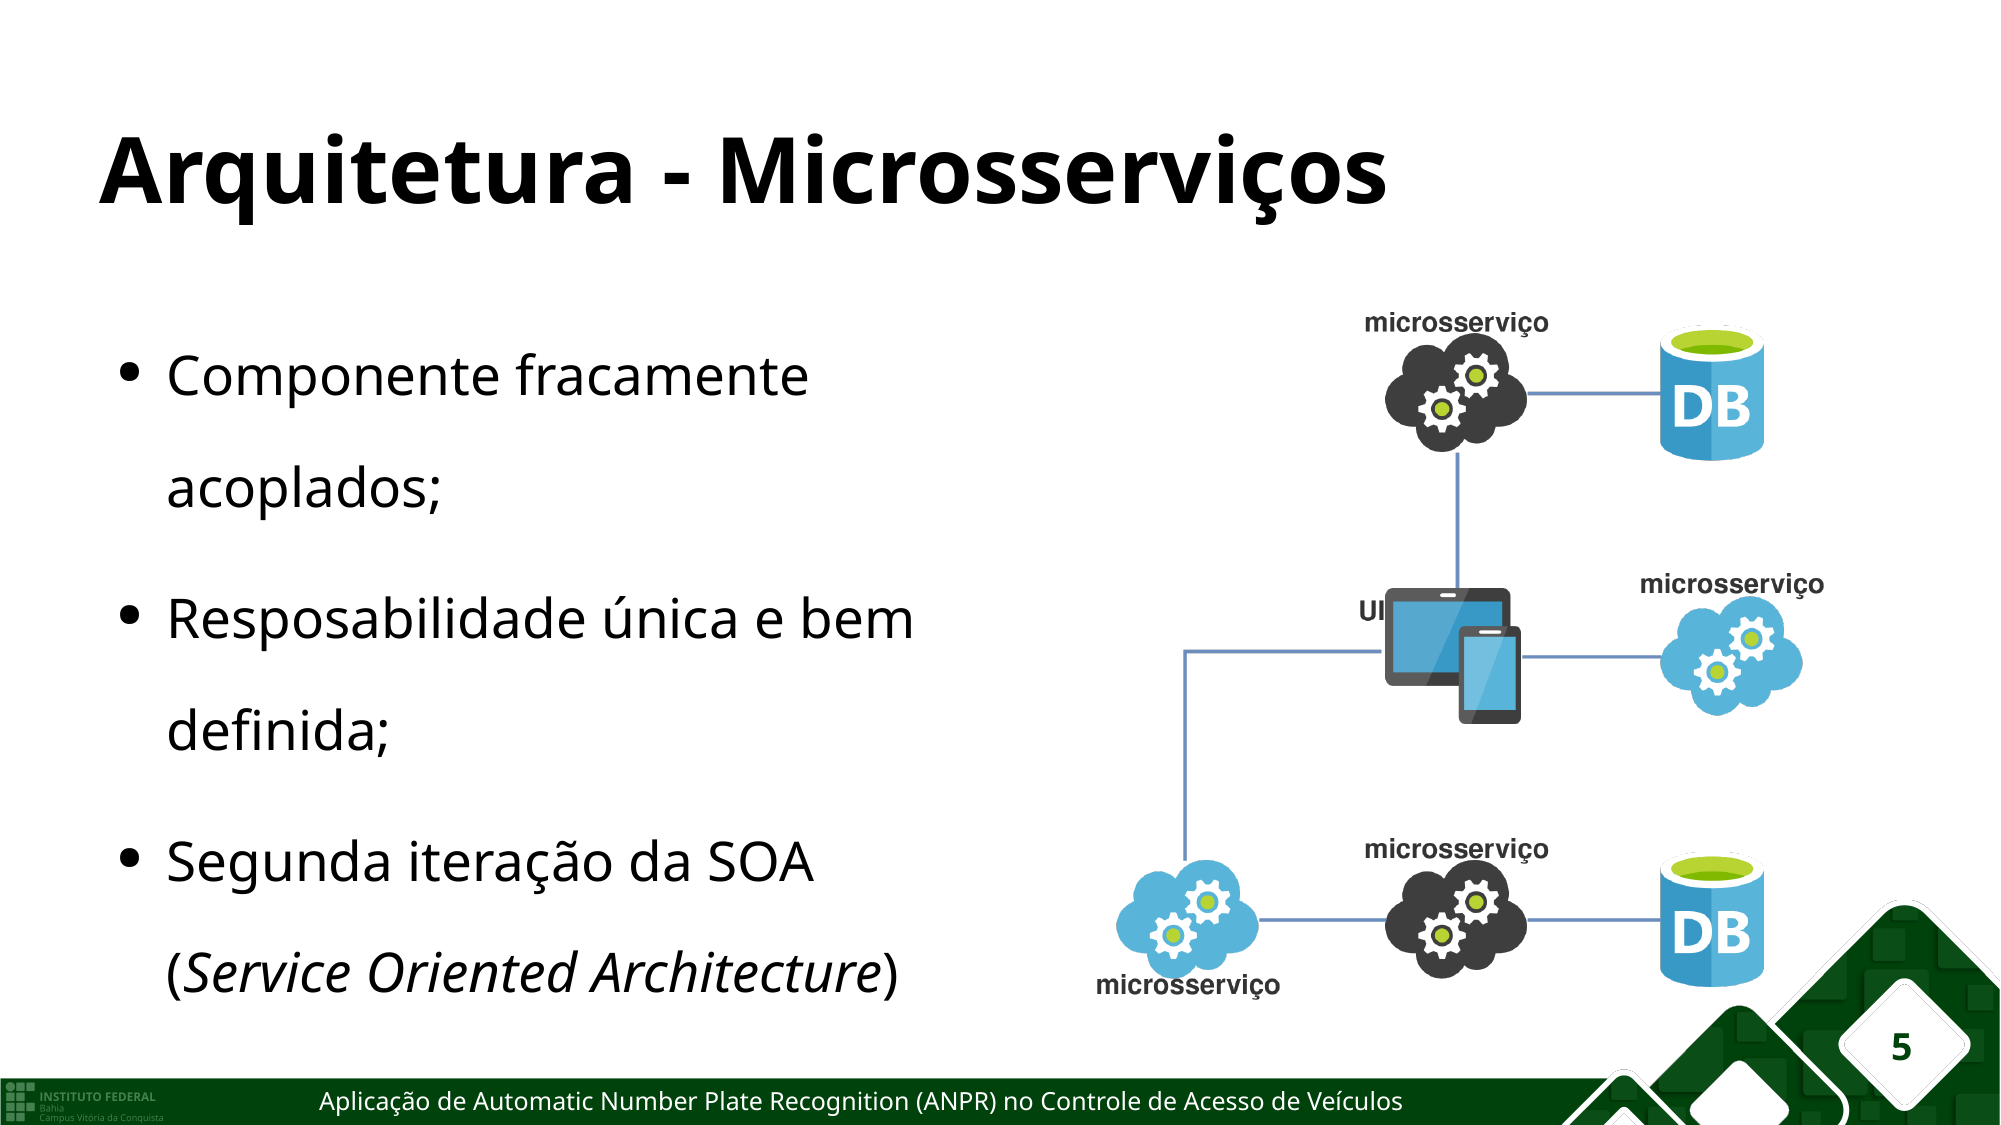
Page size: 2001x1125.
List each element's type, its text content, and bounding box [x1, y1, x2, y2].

list Componente fracamente acoplados; Resposabilidade única e bem definida; Segunda iteração da SOA (Service Oriented Architecture) [99, 299, 979, 1014]
picture [0, 299, 2000, 1125]
title Arquitetura - Microsserviços [99, 59, 1900, 277]
